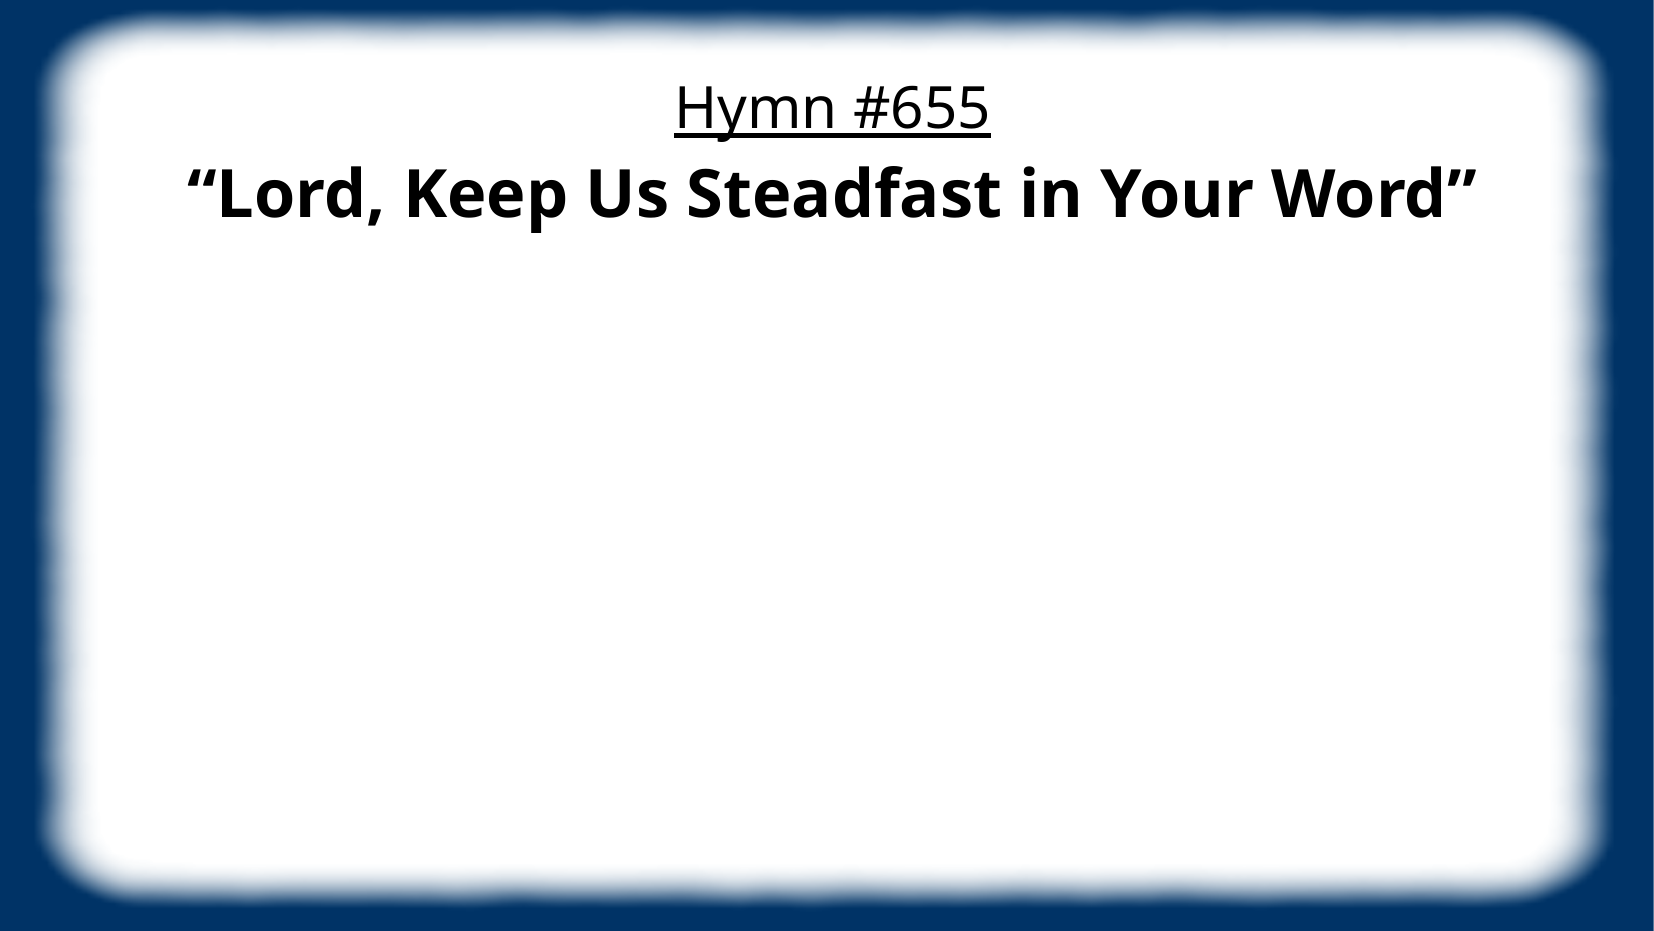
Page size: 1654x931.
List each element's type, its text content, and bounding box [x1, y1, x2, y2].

picture [0, 0, 1654, 931]
text_box Hymn #655 “Lord, Keep Us Steadfast in Your Word” [120, 59, 1546, 241]
